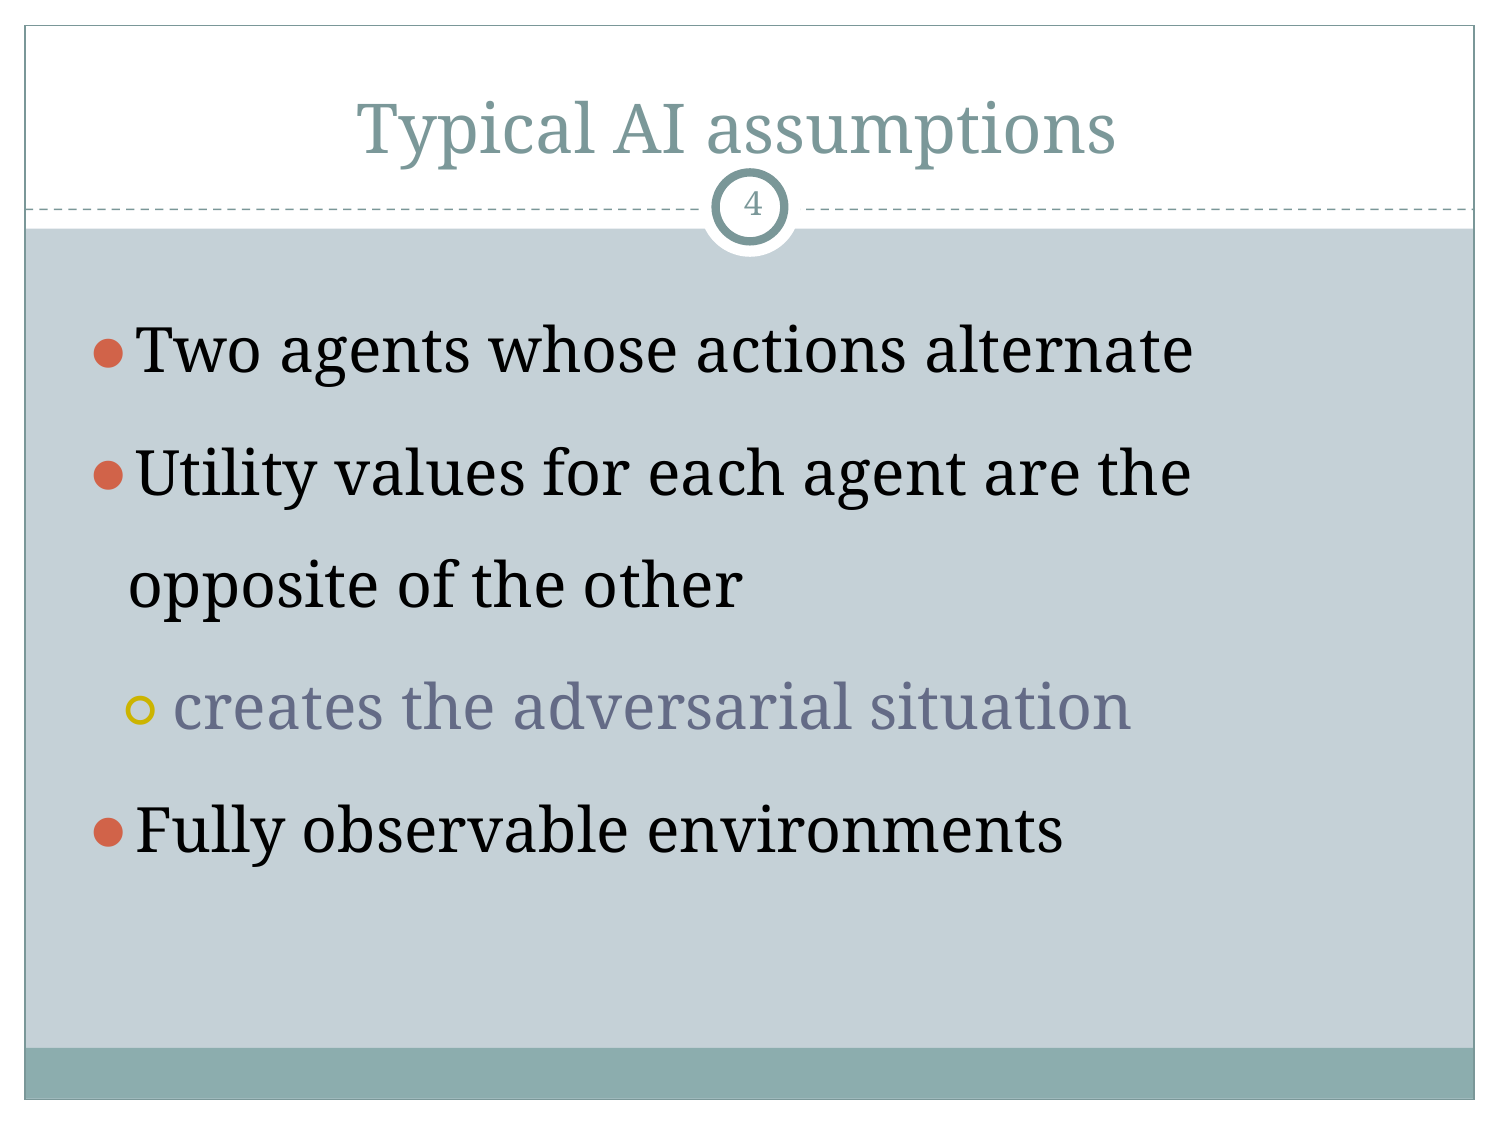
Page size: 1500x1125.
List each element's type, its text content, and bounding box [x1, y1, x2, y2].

title Typical AI assumptions [37, 50, 1438, 175]
slide_number <number> [715, 168, 791, 241]
list Two agents whose actions alternate Utility values for each agent are the opposite of the other creates the adversarial situation Fully observable environments [67, 265, 1448, 1033]
